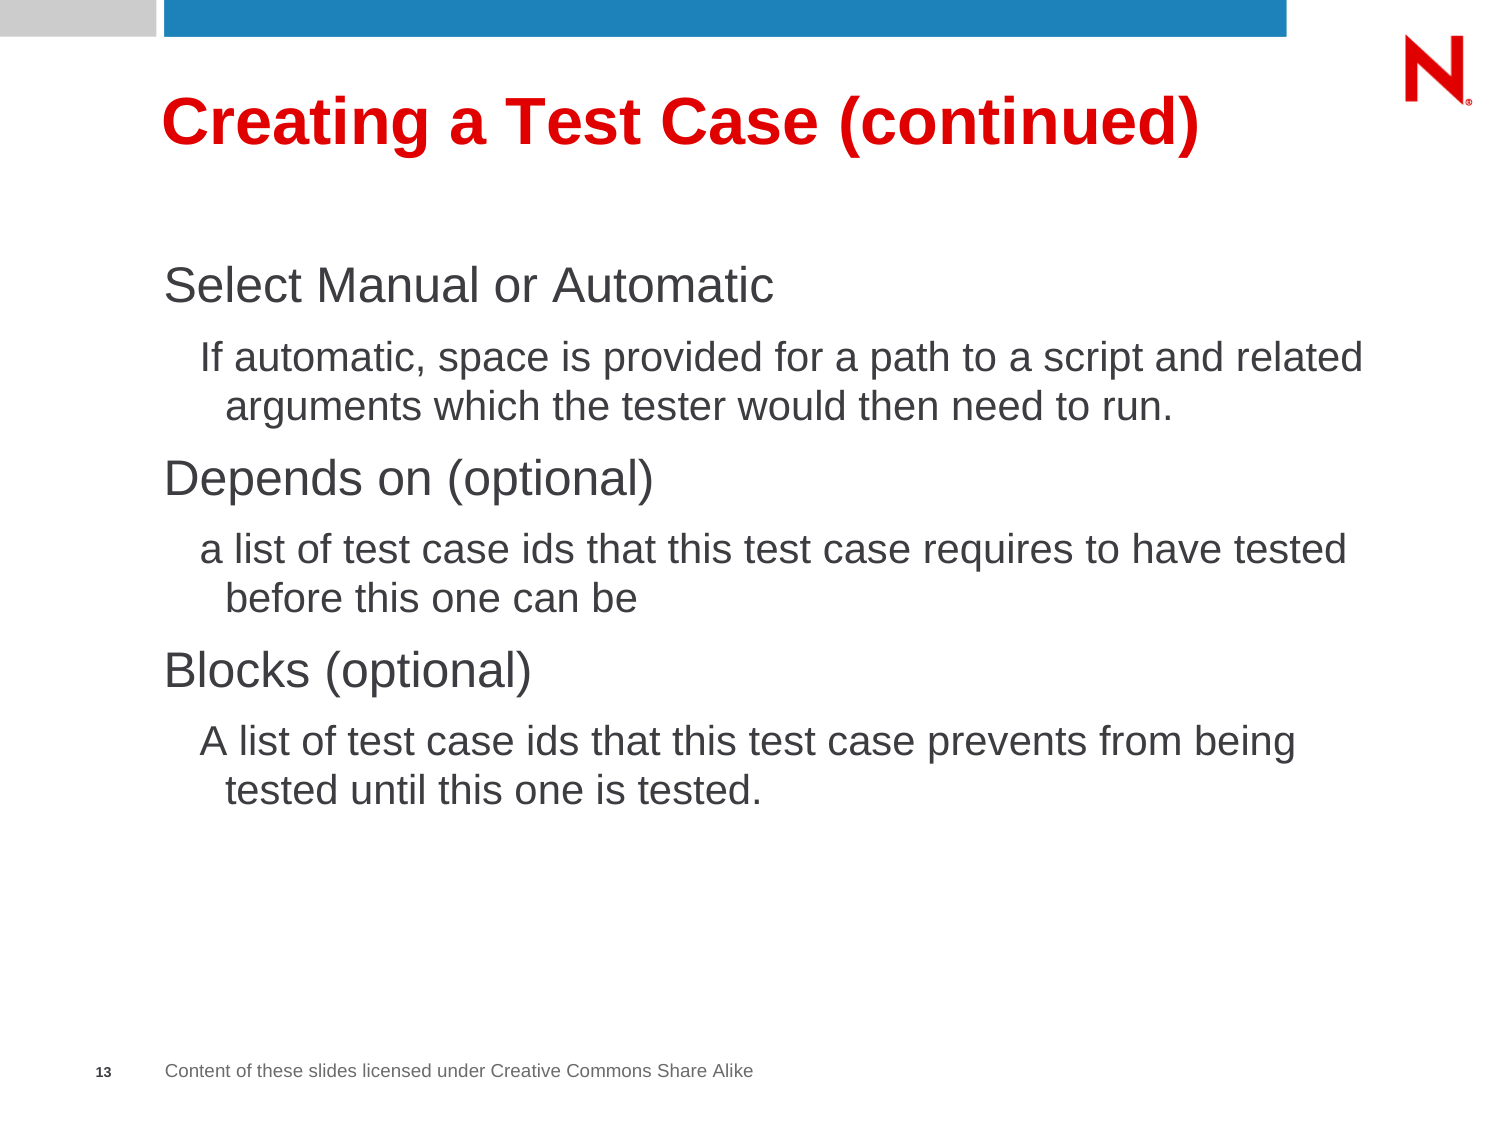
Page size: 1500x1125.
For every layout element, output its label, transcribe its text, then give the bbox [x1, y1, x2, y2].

list Select Manual or Automatic If automatic, space is provided for a path to a script and related arguments which the tester would then need to run. Depends on (optional) a list of test case ids that this test case requires to have tested before this one can be Blocks (optional) A list of test case ids that this test case prevents from being tested until this one is tested. [163, 254, 1404, 986]
picture [1403, 32, 1473, 107]
title Creating a Test Case (continued) [161, 41, 1383, 205]
